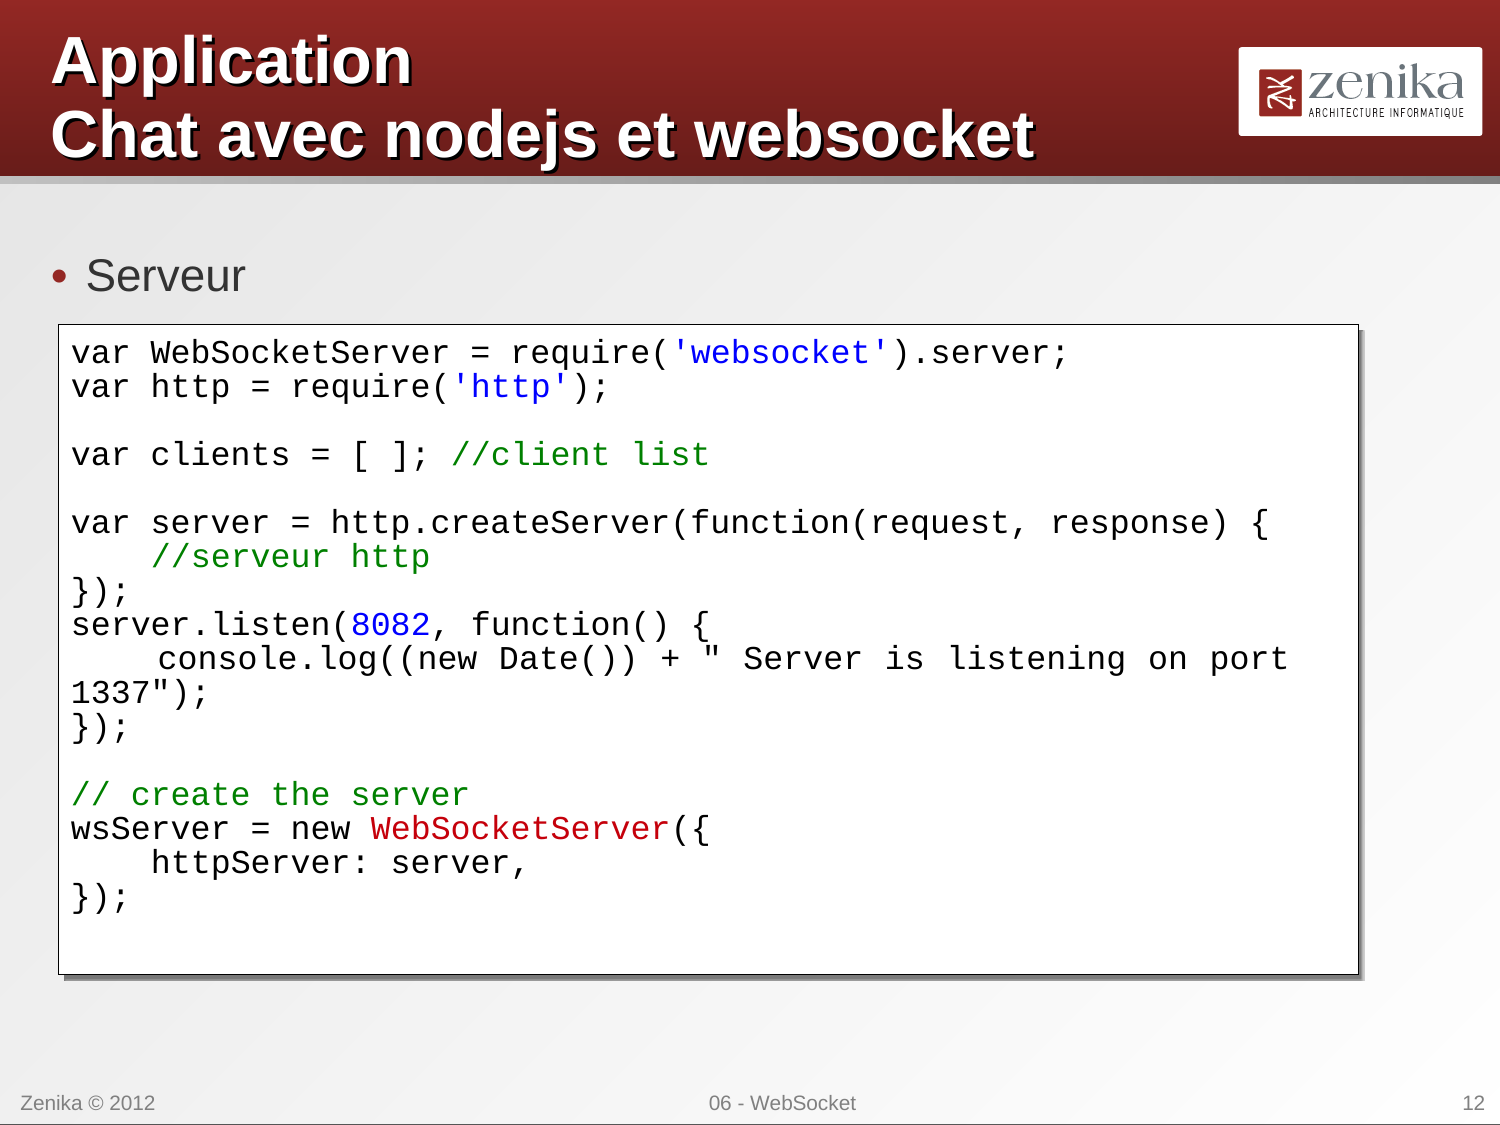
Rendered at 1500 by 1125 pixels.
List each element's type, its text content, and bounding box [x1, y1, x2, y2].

picture [1257, 58, 1464, 125]
list Serveur [50, 249, 1435, 1079]
title Application Chat avec nodejs et websocket [50, 15, 1206, 180]
text_box var WebSocketServer = require('websocket').server; var http = require('http'); var clients = [ ]; //client list var server = http.createServer(function(request, response) { //serveur http }); server.listen(8082, function() { console.log((new Date()) + " Server is listening on port 1337"); }); // create the server wsServer = new WebSocketServer({ httpServer: server, }); [58, 324, 1359, 975]
